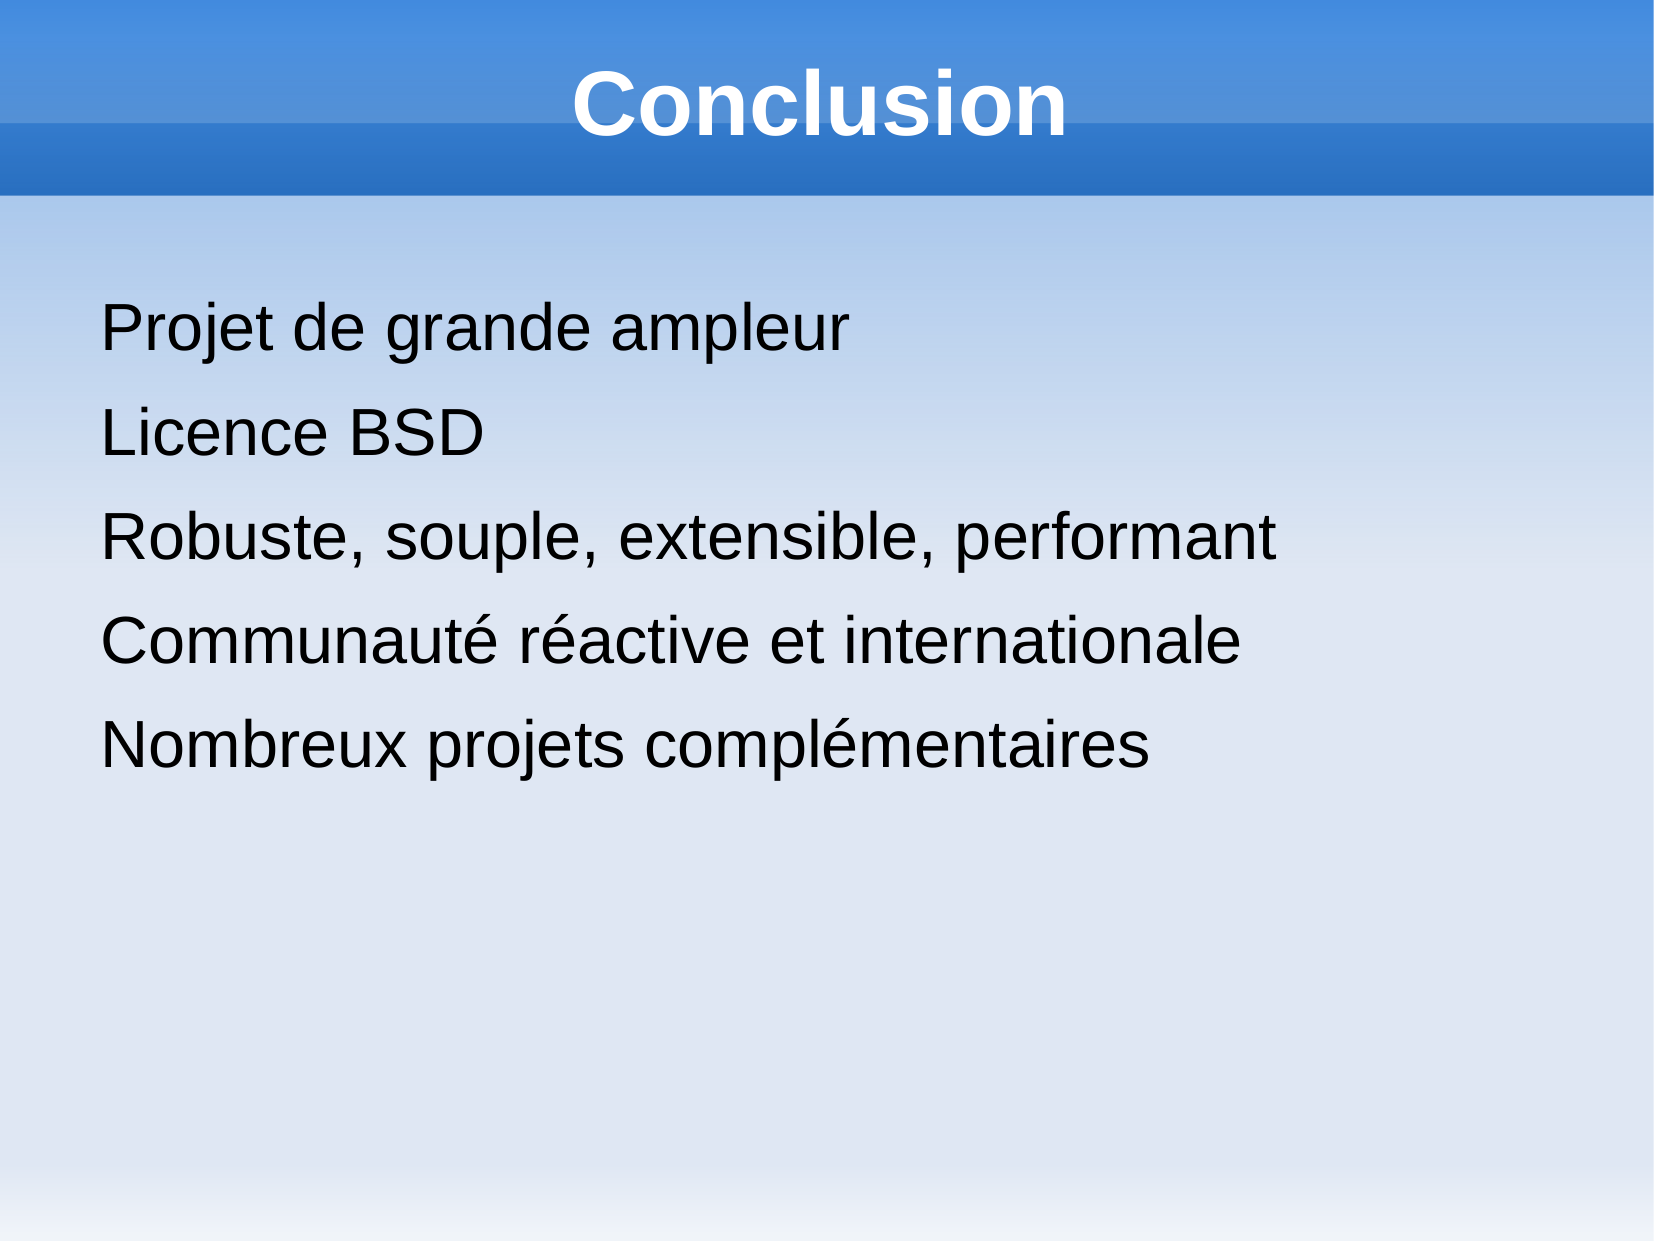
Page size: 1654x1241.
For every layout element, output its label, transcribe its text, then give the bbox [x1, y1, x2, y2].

title Conclusion [76, 7, 1565, 200]
list Projet de grande ampleur Licence BSD Robuste, souple, extensible, performant Communauté réactive et internationale Nombreux projets complémentaires [82, 290, 1571, 1094]
picture [0, 0, 1654, 1241]
